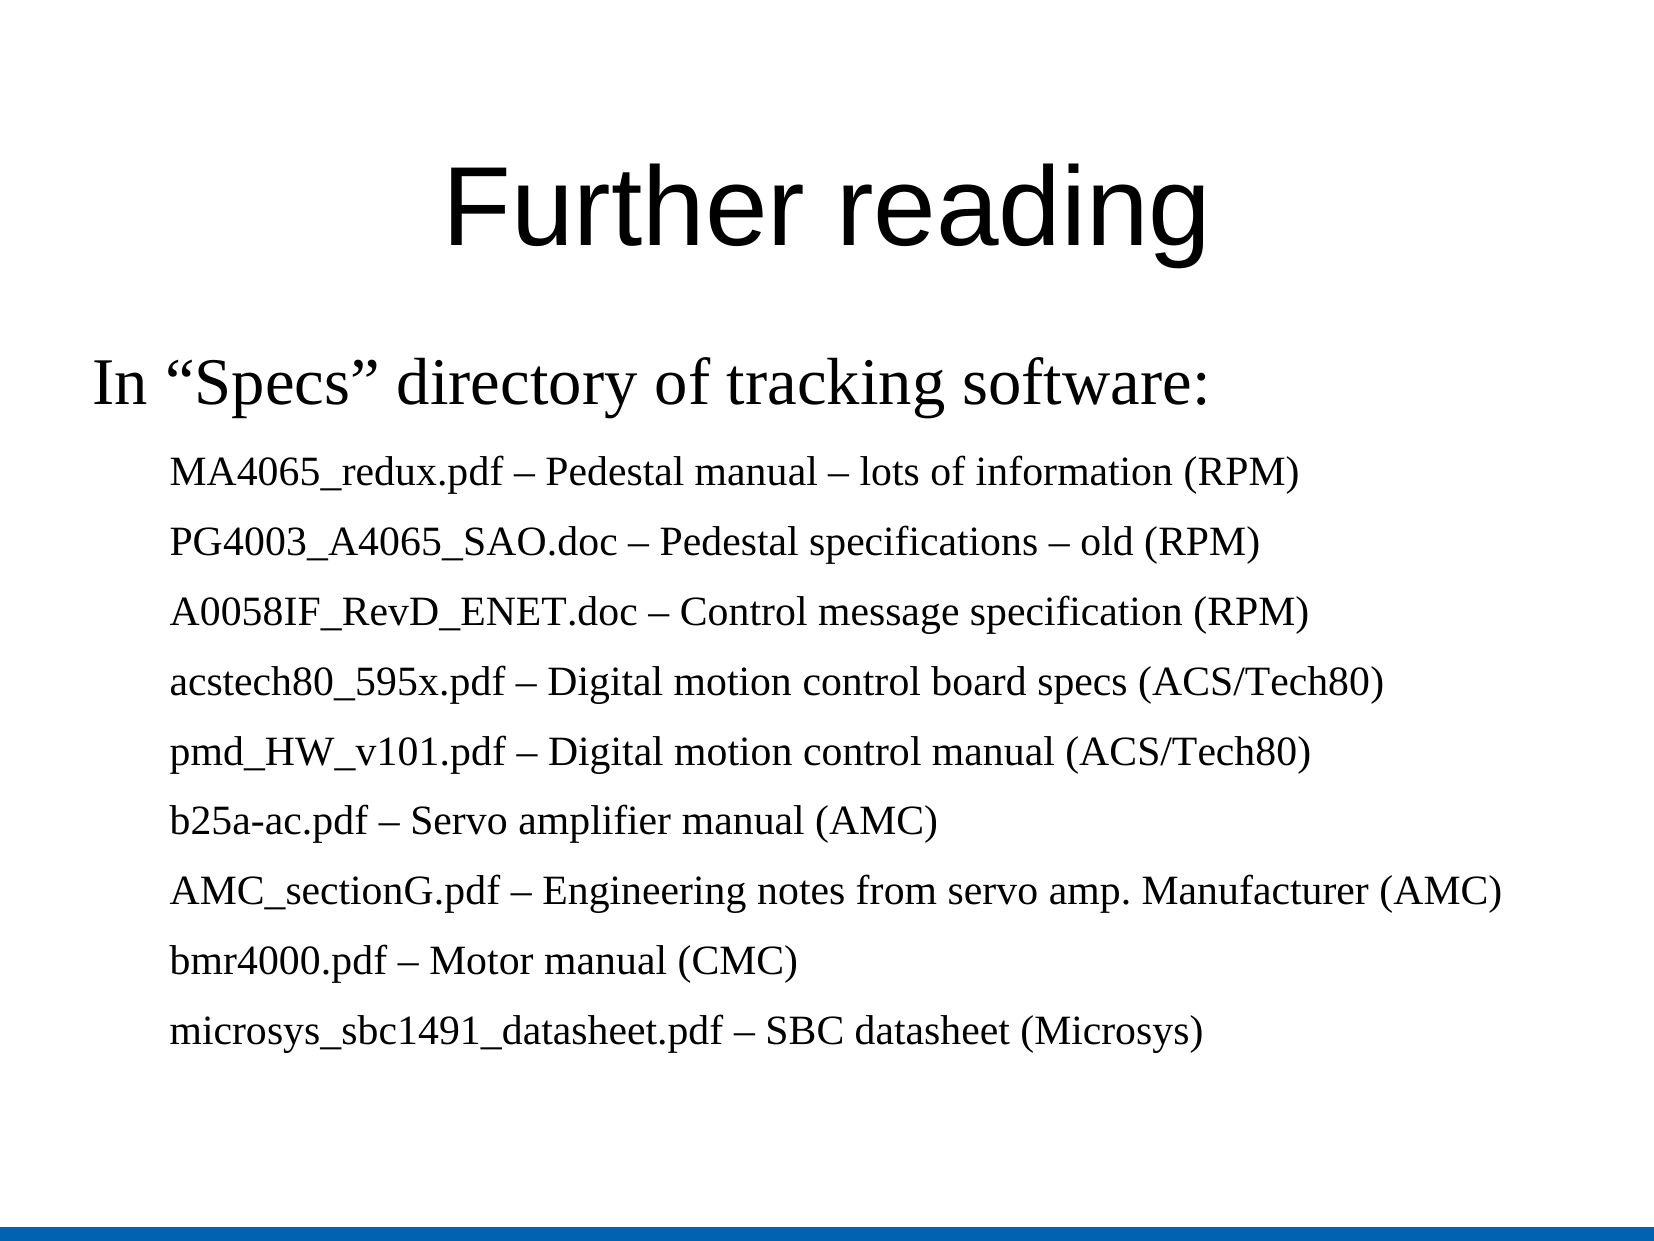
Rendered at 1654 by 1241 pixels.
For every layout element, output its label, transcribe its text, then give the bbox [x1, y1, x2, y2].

list In “Specs” directory of tracking software: MA4065_redux.pdf – Pedestal manual – lots of information (RPM) PG4003_A4065_SAO.doc – Pedestal specifications – old (RPM) A0058IF_RevD_ENET.doc – Control message specification (RPM) acstech80_595x.pdf – Digital motion control board specs (ACS/Tech80) pmd_HW_v101.pdf – Digital motion control manual (ACS/Tech80) b25a-ac.pdf – Servo amplifier manual (AMC) AMC_sectionG.pdf – Engineering notes from servo amp. Manufacturer (AMC) bmr4000.pdf – Motor manual (CMC) microsys_sbc1491_datasheet.pdf – SBC datasheet (Microsys) [75, 344, 1576, 1127]
title Further reading [121, 102, 1533, 311]
